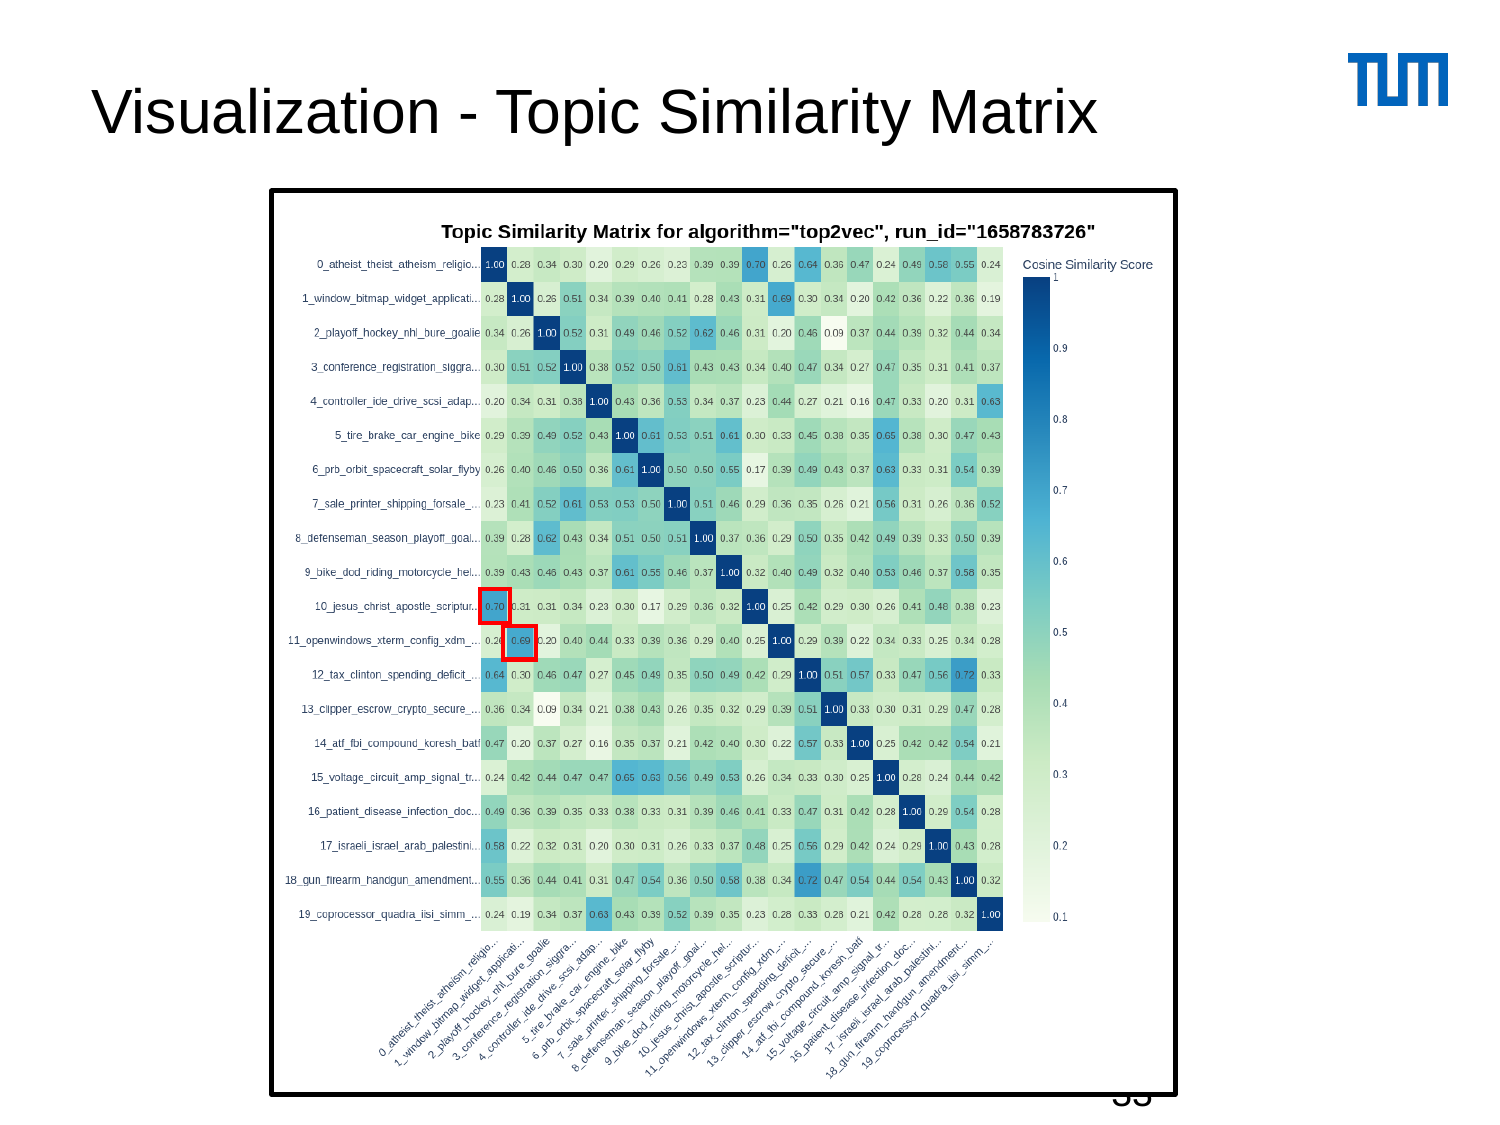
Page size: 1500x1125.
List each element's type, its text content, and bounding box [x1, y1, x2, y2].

picture [273, 193, 1173, 1093]
text_box Visualization - Topic Similarity Matrix [91, 66, 1247, 135]
text_box <number> [1111, 1061, 1448, 1122]
picture [1348, 53, 1448, 106]
